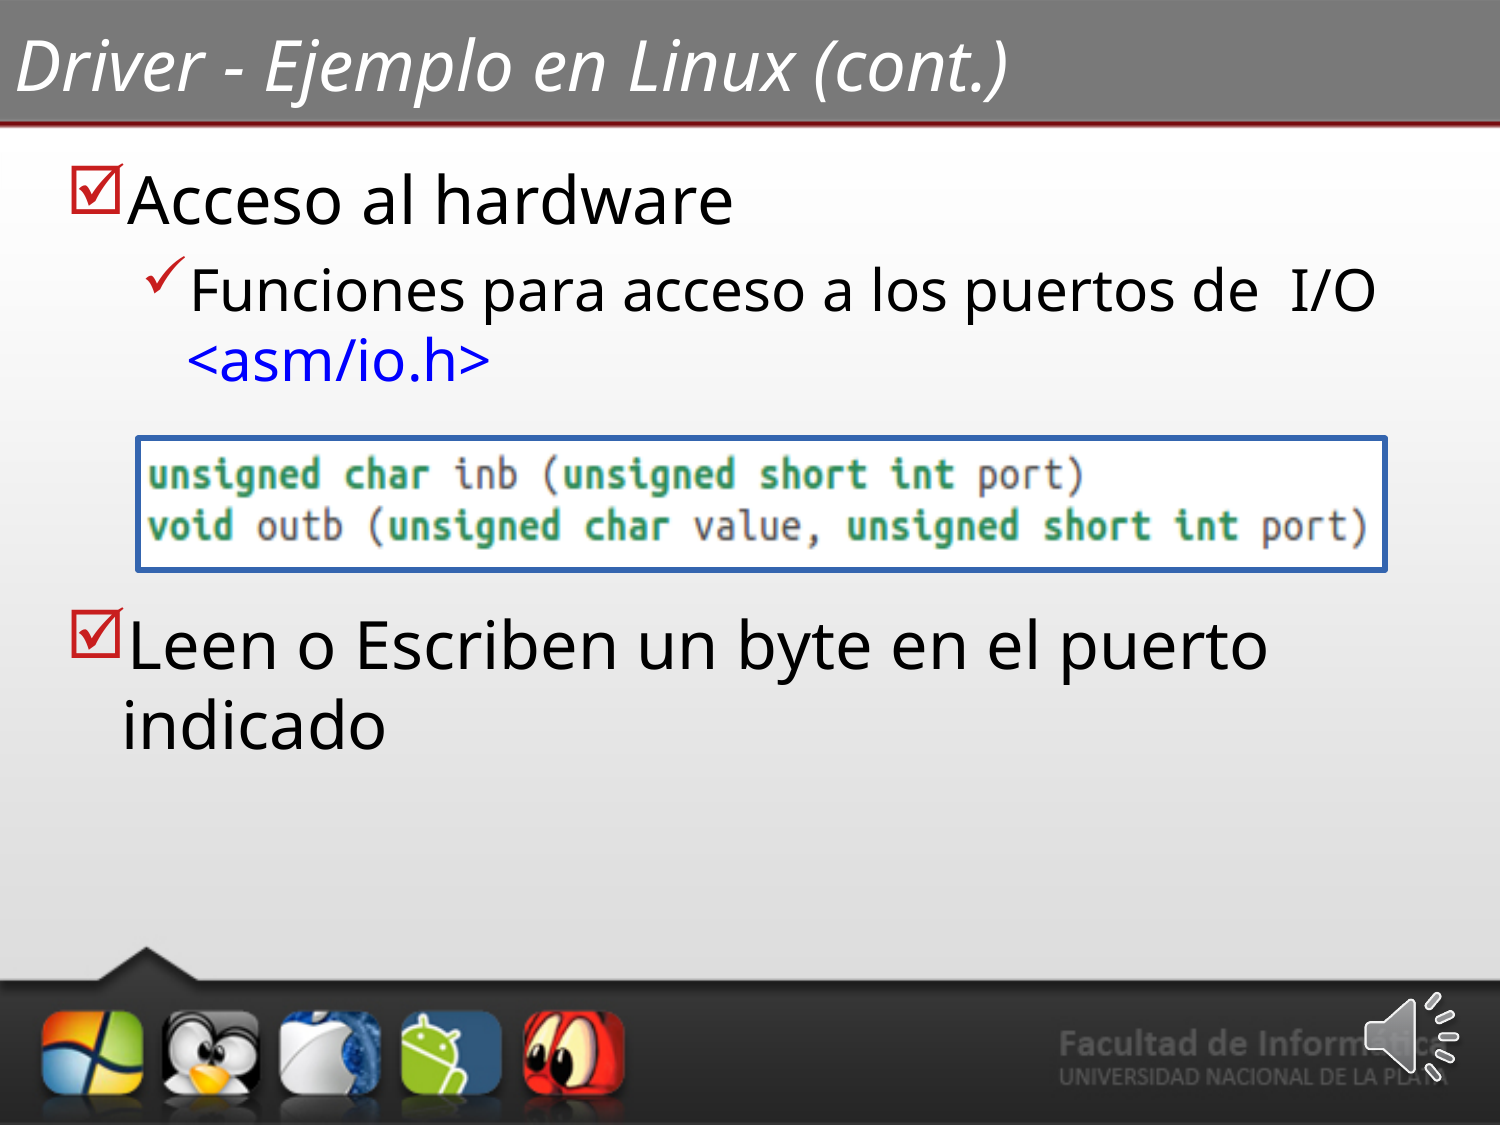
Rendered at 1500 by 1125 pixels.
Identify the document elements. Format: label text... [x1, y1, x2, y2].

text_box Driver - Ejemplo en Linux (cont.) [0, 0, 1500, 126]
text_box Acceso al hardware Funciones para acceso a los puertos de I/O <asm/io.h> Leen o Escriben un byte en el puerto indicado [51, 150, 1459, 941]
picture [0, 126, 1500, 1125]
